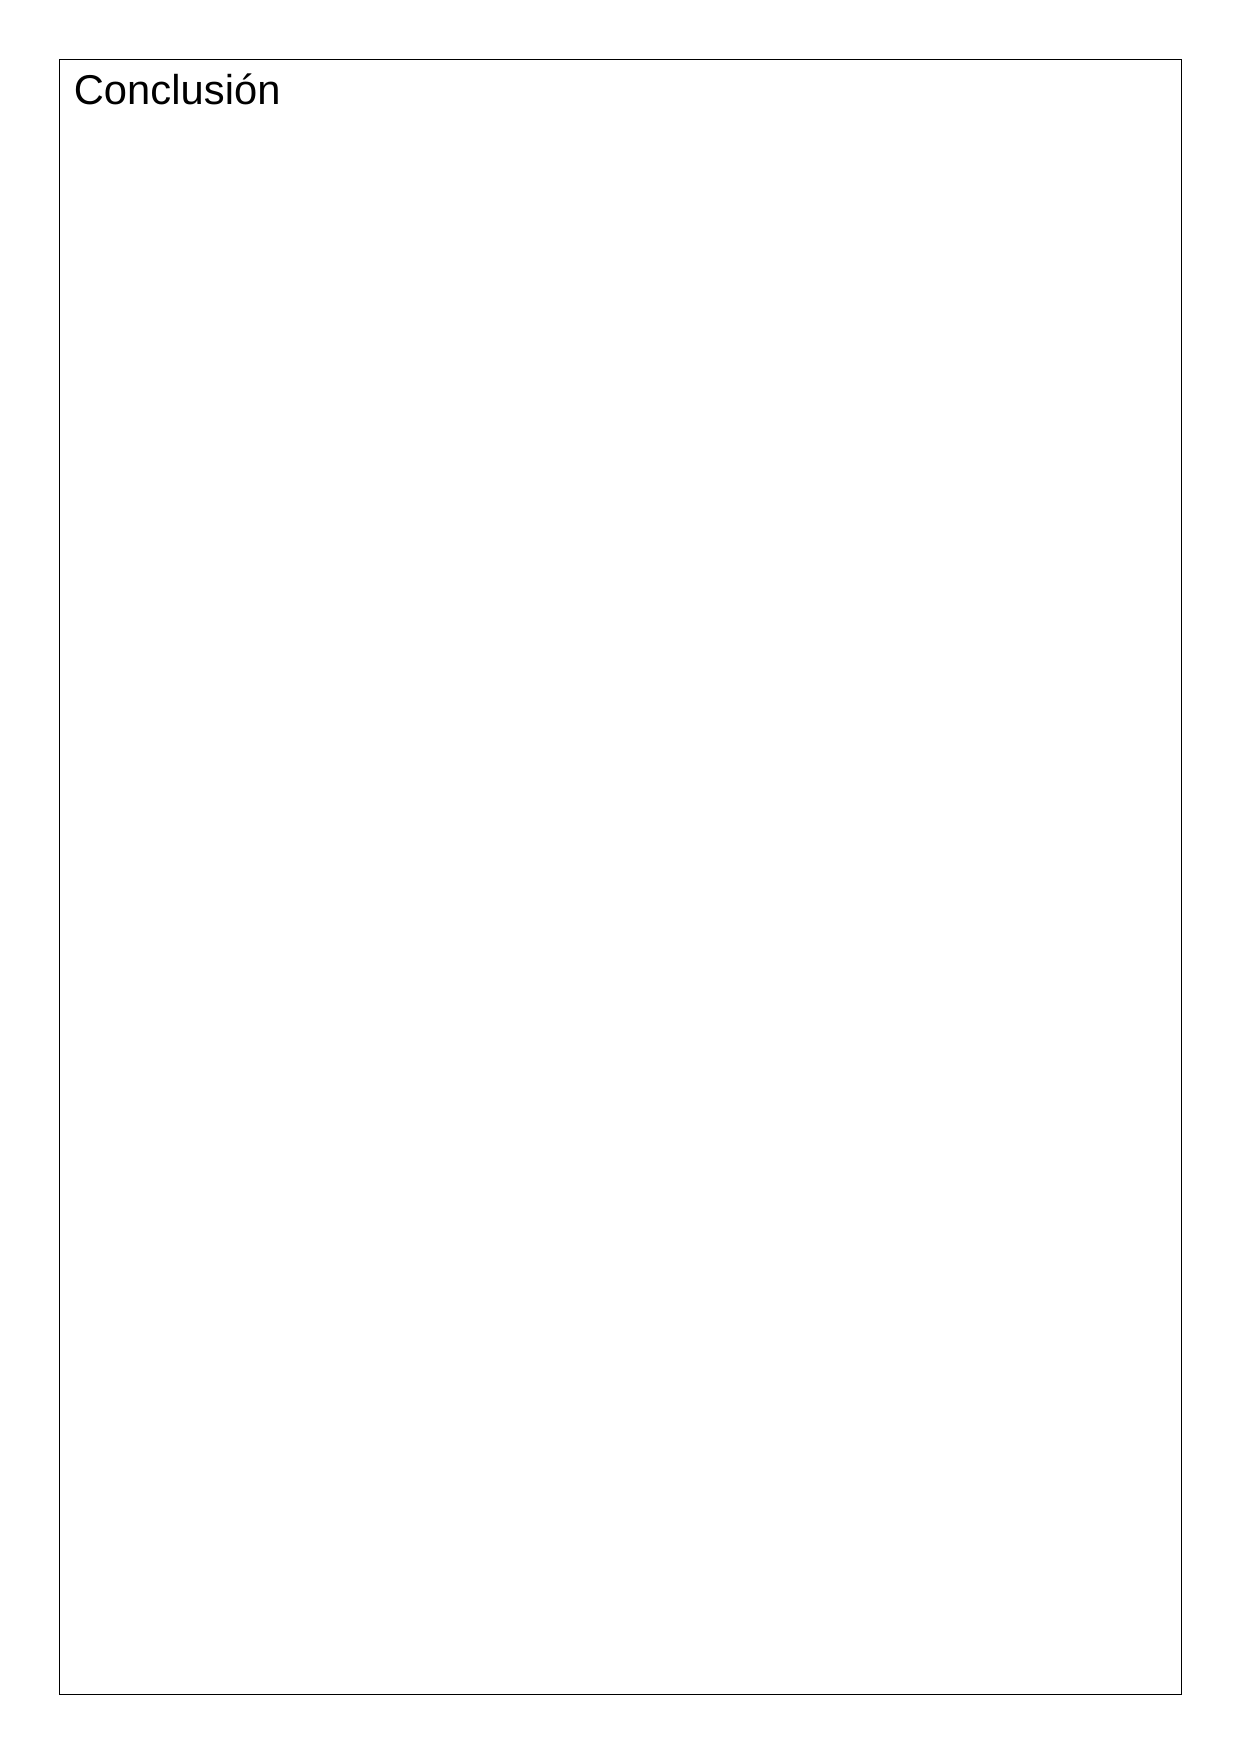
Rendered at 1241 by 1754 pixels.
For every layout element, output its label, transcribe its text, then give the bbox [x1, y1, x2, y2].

text_box Conclusión [59, 59, 1182, 1695]
